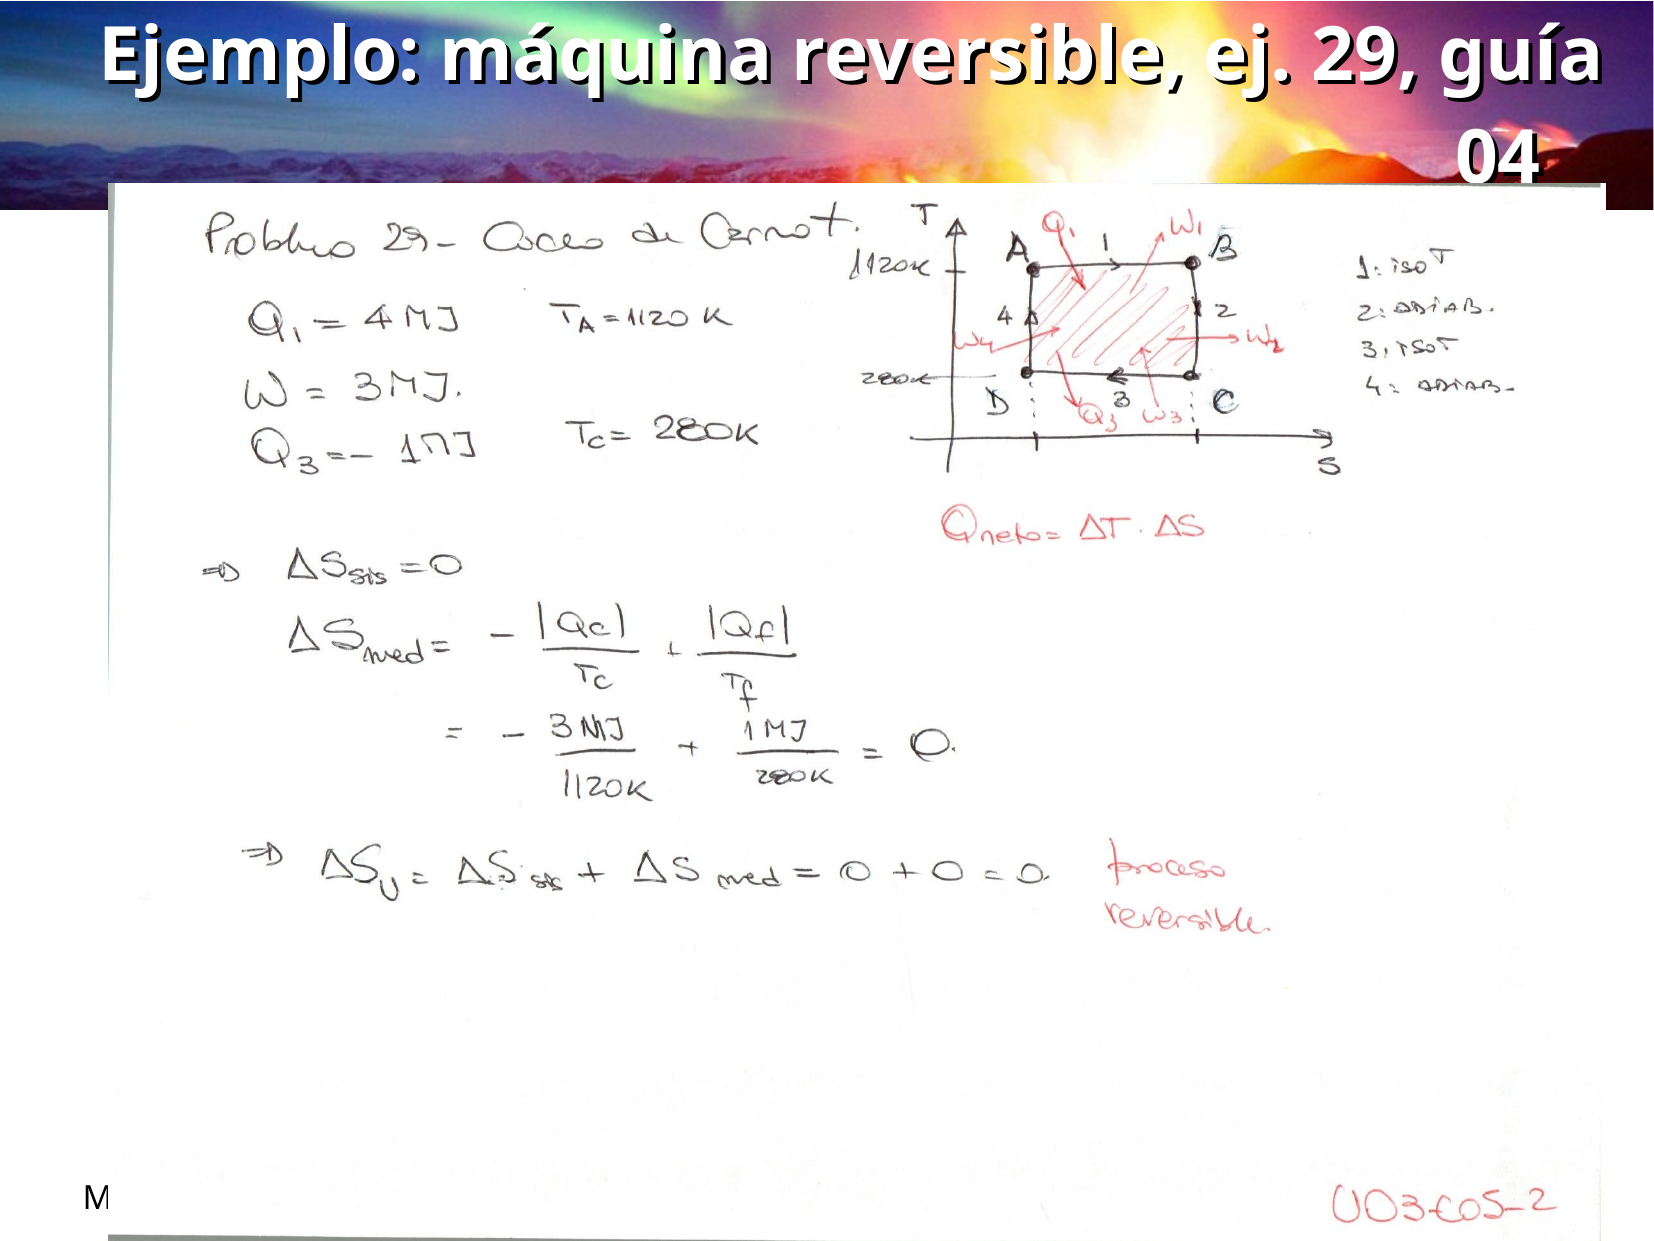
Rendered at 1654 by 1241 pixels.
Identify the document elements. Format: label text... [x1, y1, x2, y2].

title Ejemplo: máquina reversible, ej. 29, guía 04 [45, 15, 1606, 191]
picture [0, 1, 1654, 1241]
